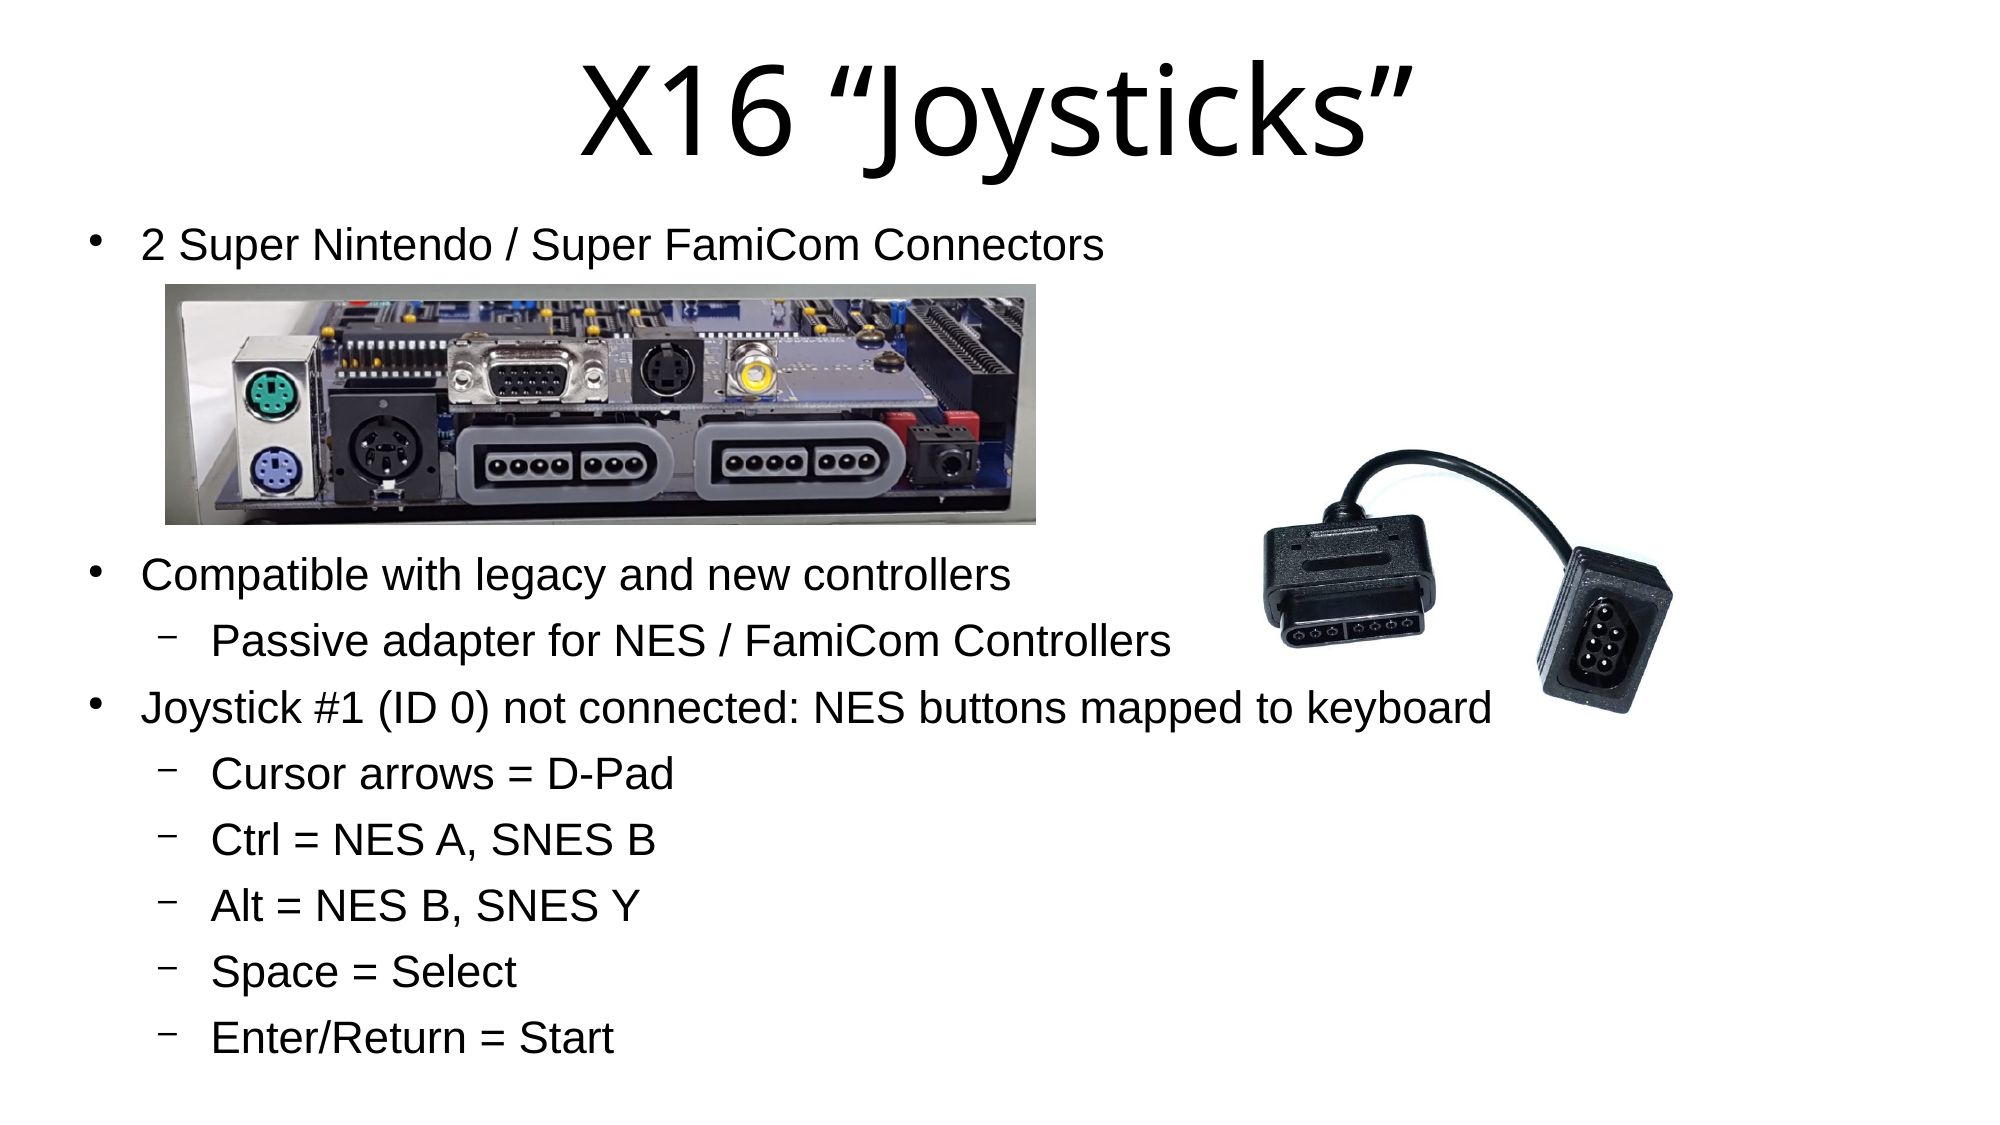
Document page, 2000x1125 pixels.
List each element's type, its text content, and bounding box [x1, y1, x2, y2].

title X16 “Joysticks” [30, 6, 1966, 225]
picture [165, 284, 1036, 526]
list 2 Super Nintendo / Super FamiCom Connectors Compatible with legacy and new controllers Passive adapter for NES / FamiCom Controllers Joystick #1 (ID 0) not connected: NES buttons mapped to keyboard Cursor arrows = D-Pad Ctrl = NES A, SNES B Alt = NES B, SNES Y Space = Select Enter/Return = Start [55, 225, 1908, 1081]
